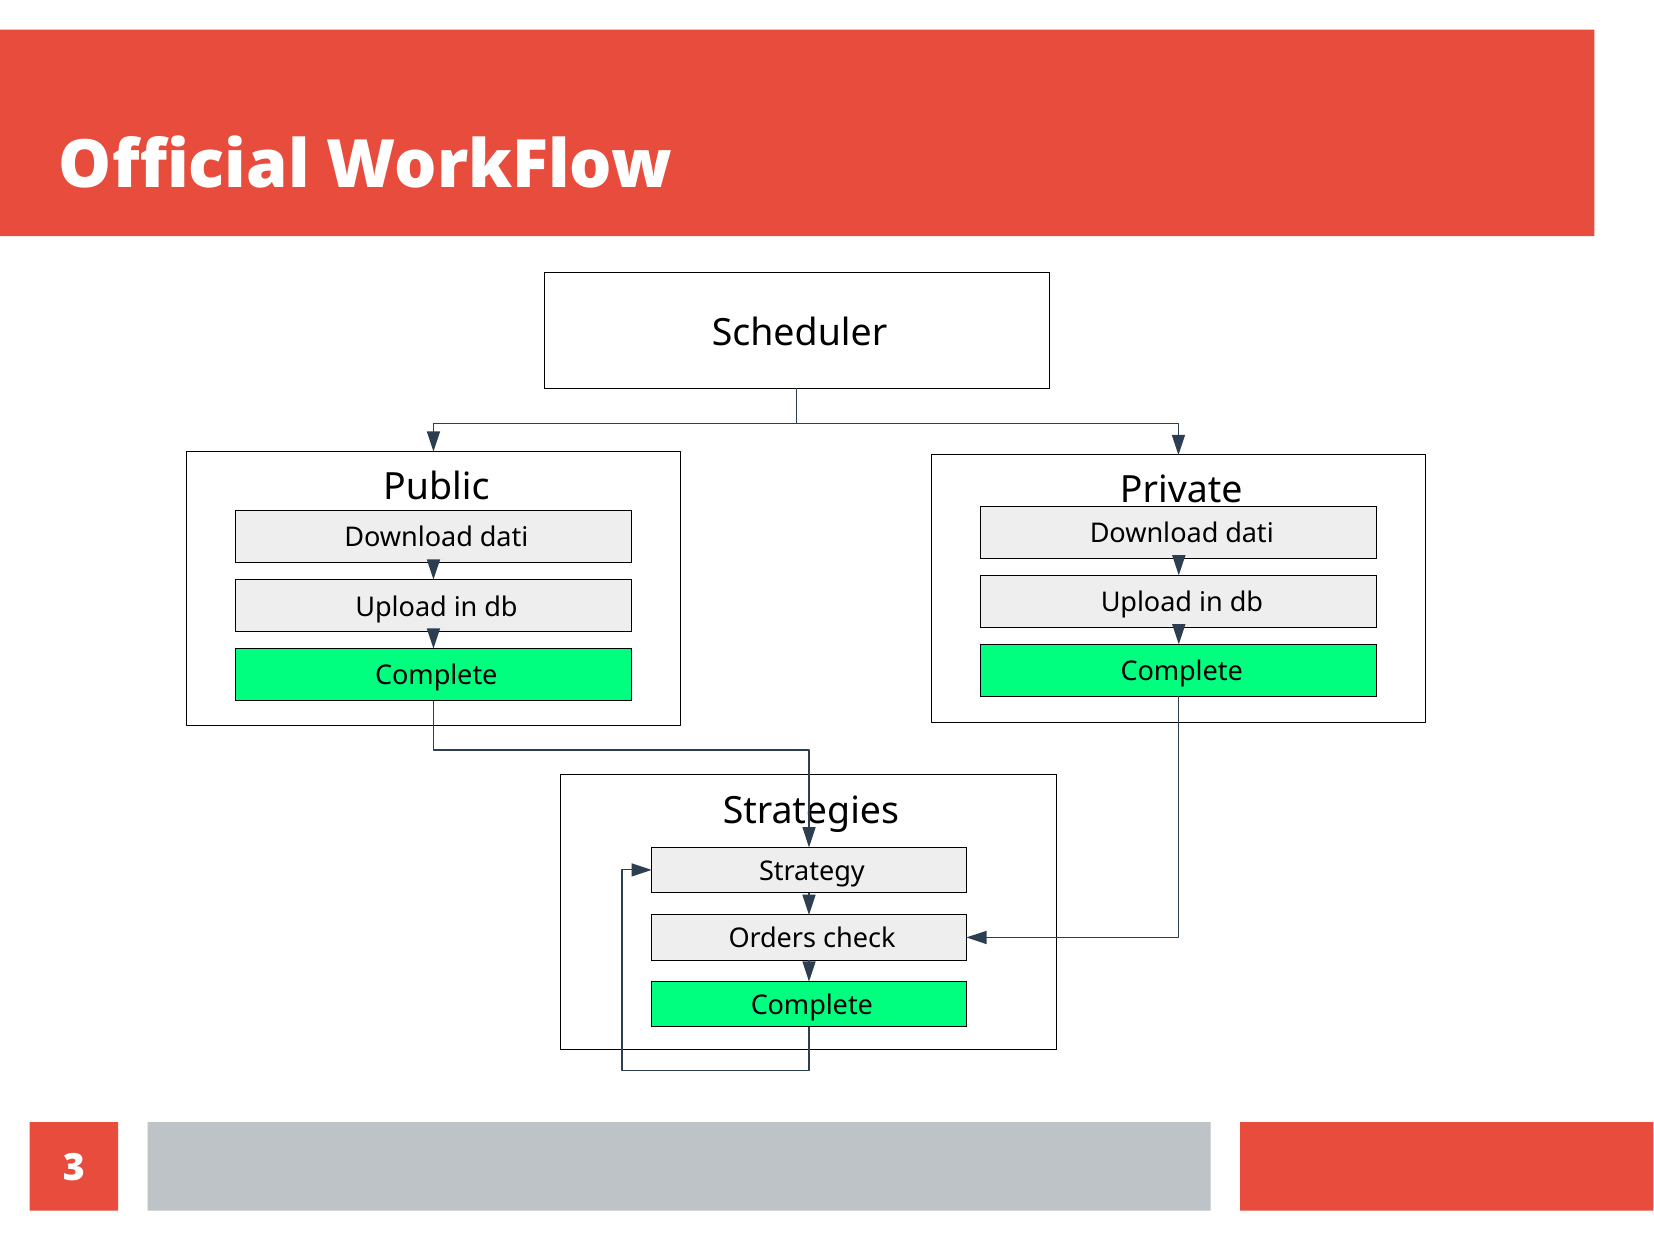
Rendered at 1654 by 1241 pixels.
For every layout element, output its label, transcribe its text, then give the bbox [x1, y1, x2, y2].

text_box Strategies [810, 938, 1057, 1050]
text_box Upload in db [235, 579, 632, 632]
text_box Download dati [235, 510, 632, 563]
text_box Strategies [560, 774, 808, 1050]
text_box Strategy [651, 847, 967, 893]
text_box Complete [235, 648, 632, 701]
text_box Strategies [810, 774, 1057, 937]
text_box Complete [651, 981, 967, 1027]
text_box Orders check [651, 914, 967, 961]
text_box Download dati [980, 506, 1377, 559]
text_box Public [186, 451, 681, 726]
text_box Upload in db [980, 575, 1377, 628]
text_box Private [931, 454, 1426, 723]
text_box Scheduler [544, 272, 1050, 389]
title Official WorkFlow [59, 59, 1595, 207]
text_box Strategies [623, 870, 808, 1050]
text_box Complete [980, 644, 1377, 697]
